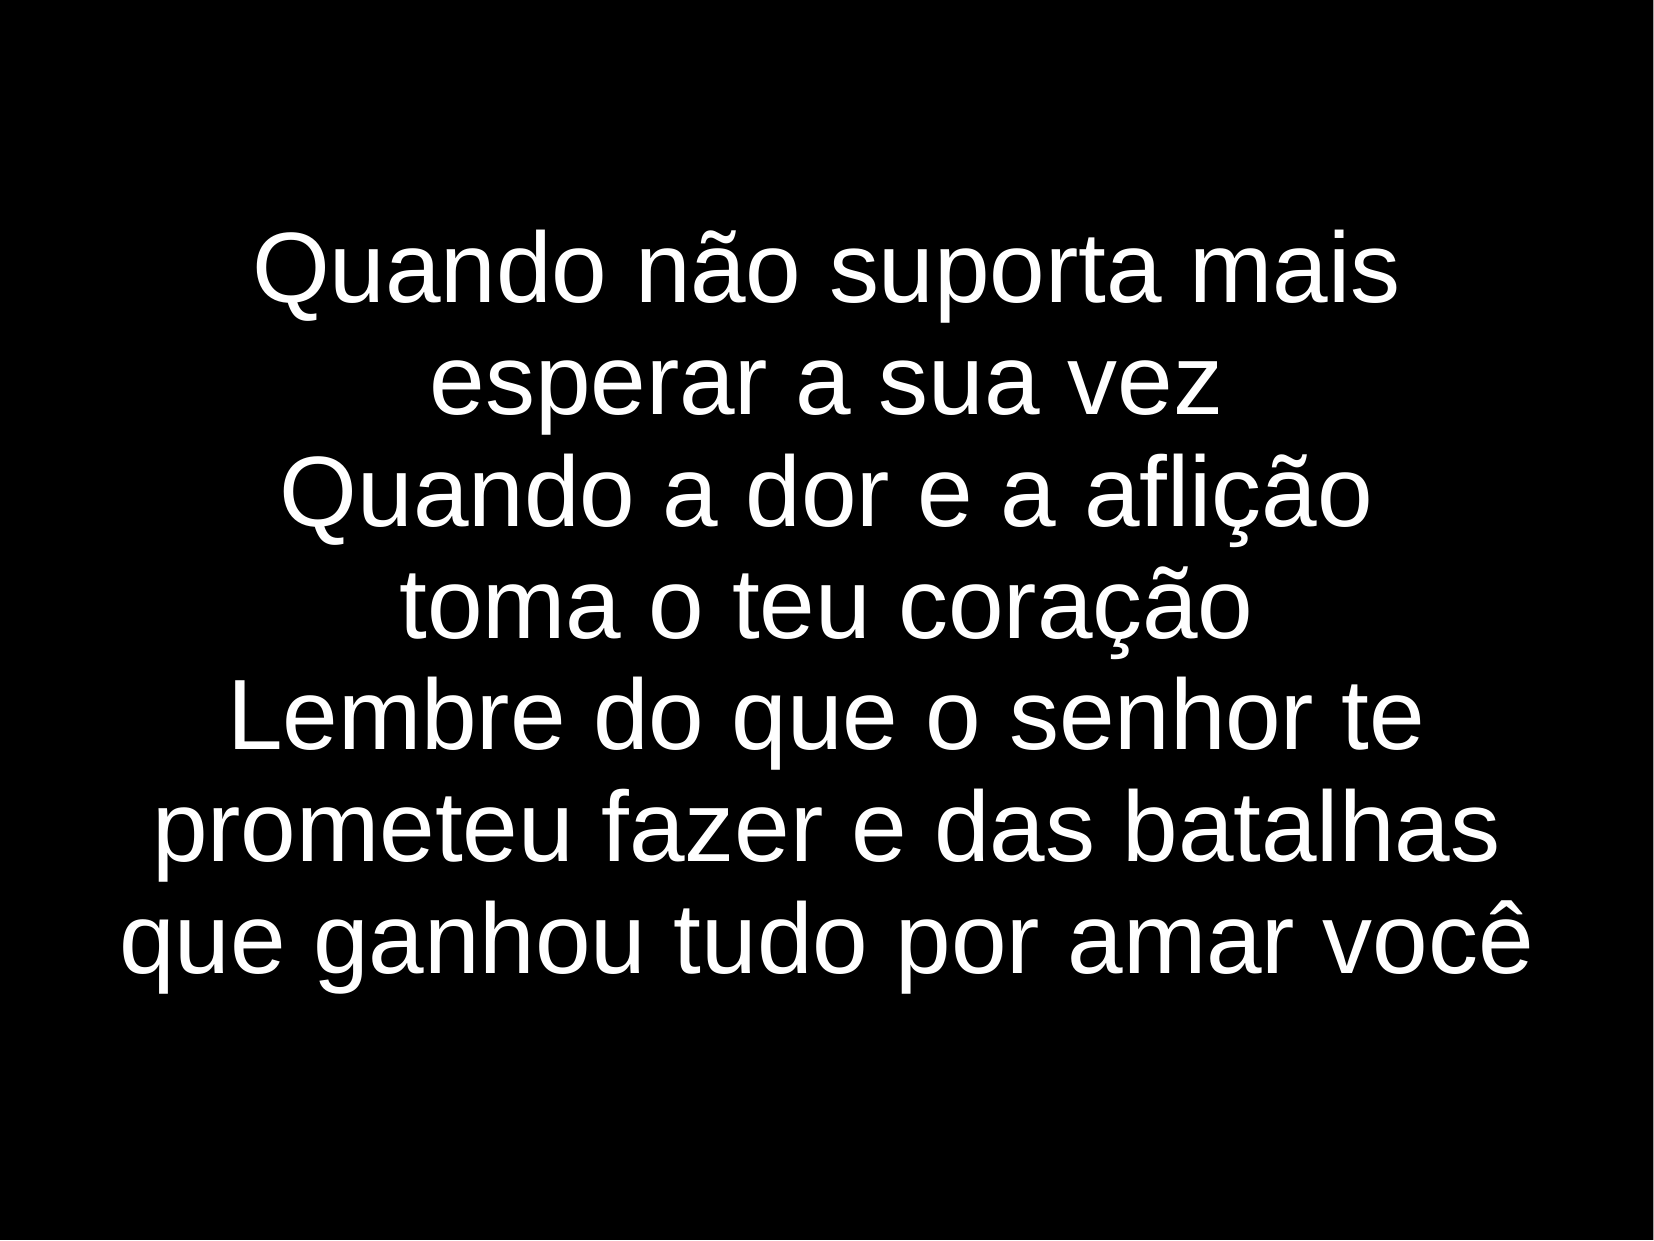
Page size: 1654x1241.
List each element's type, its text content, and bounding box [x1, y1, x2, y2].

subtitle Quando não suporta mais esperar a sua vez Quando a dor e a aflição toma o teu coração Lembre do que o senhor te prometeu fazer e das batalhas que ganhou tudo por amar você [82, 49, 1571, 1158]
